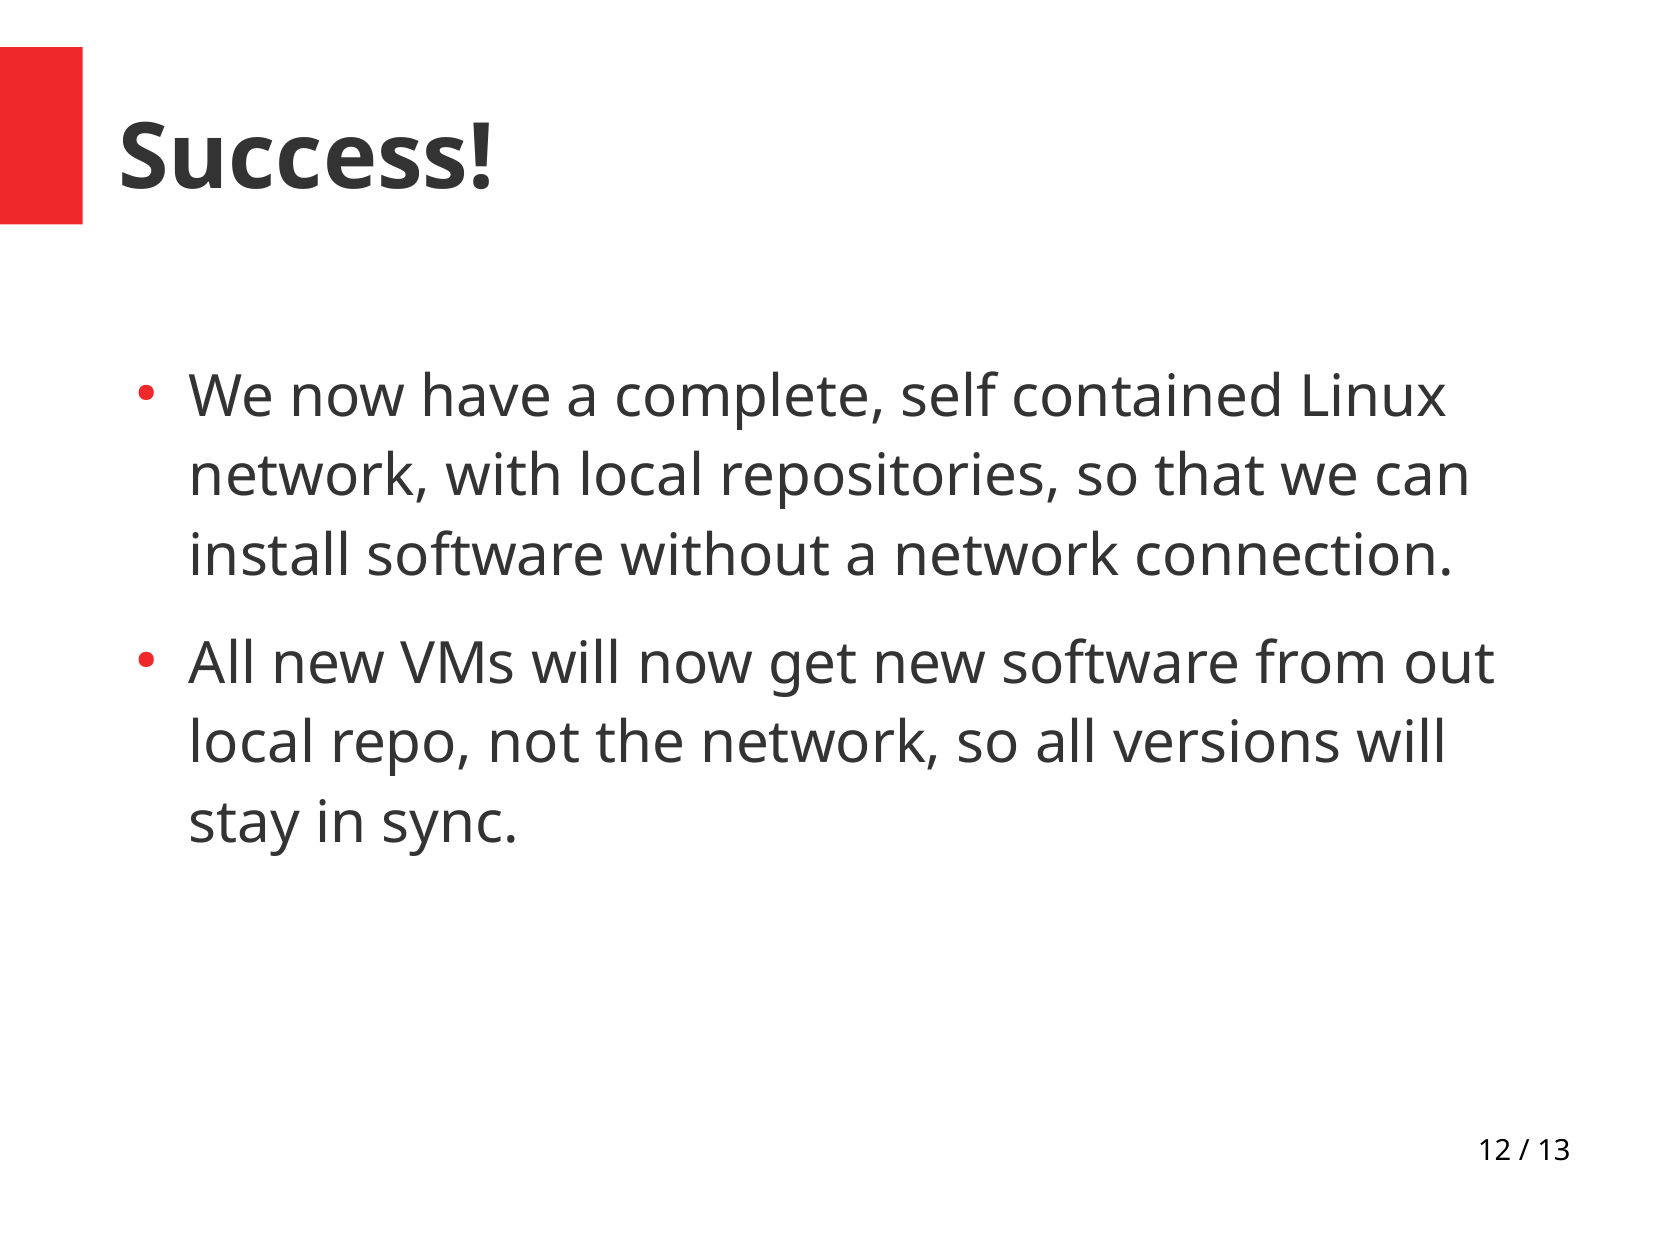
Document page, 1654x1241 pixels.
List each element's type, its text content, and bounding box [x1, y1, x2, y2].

list We now have a complete, self contained Linux network, with local repositories, so that we can install software without a network connection. All new VMs will now get new software from out local repo, not the network, so all versions will stay in sync. [118, 354, 1536, 1074]
title Success! [118, 49, 1571, 257]
